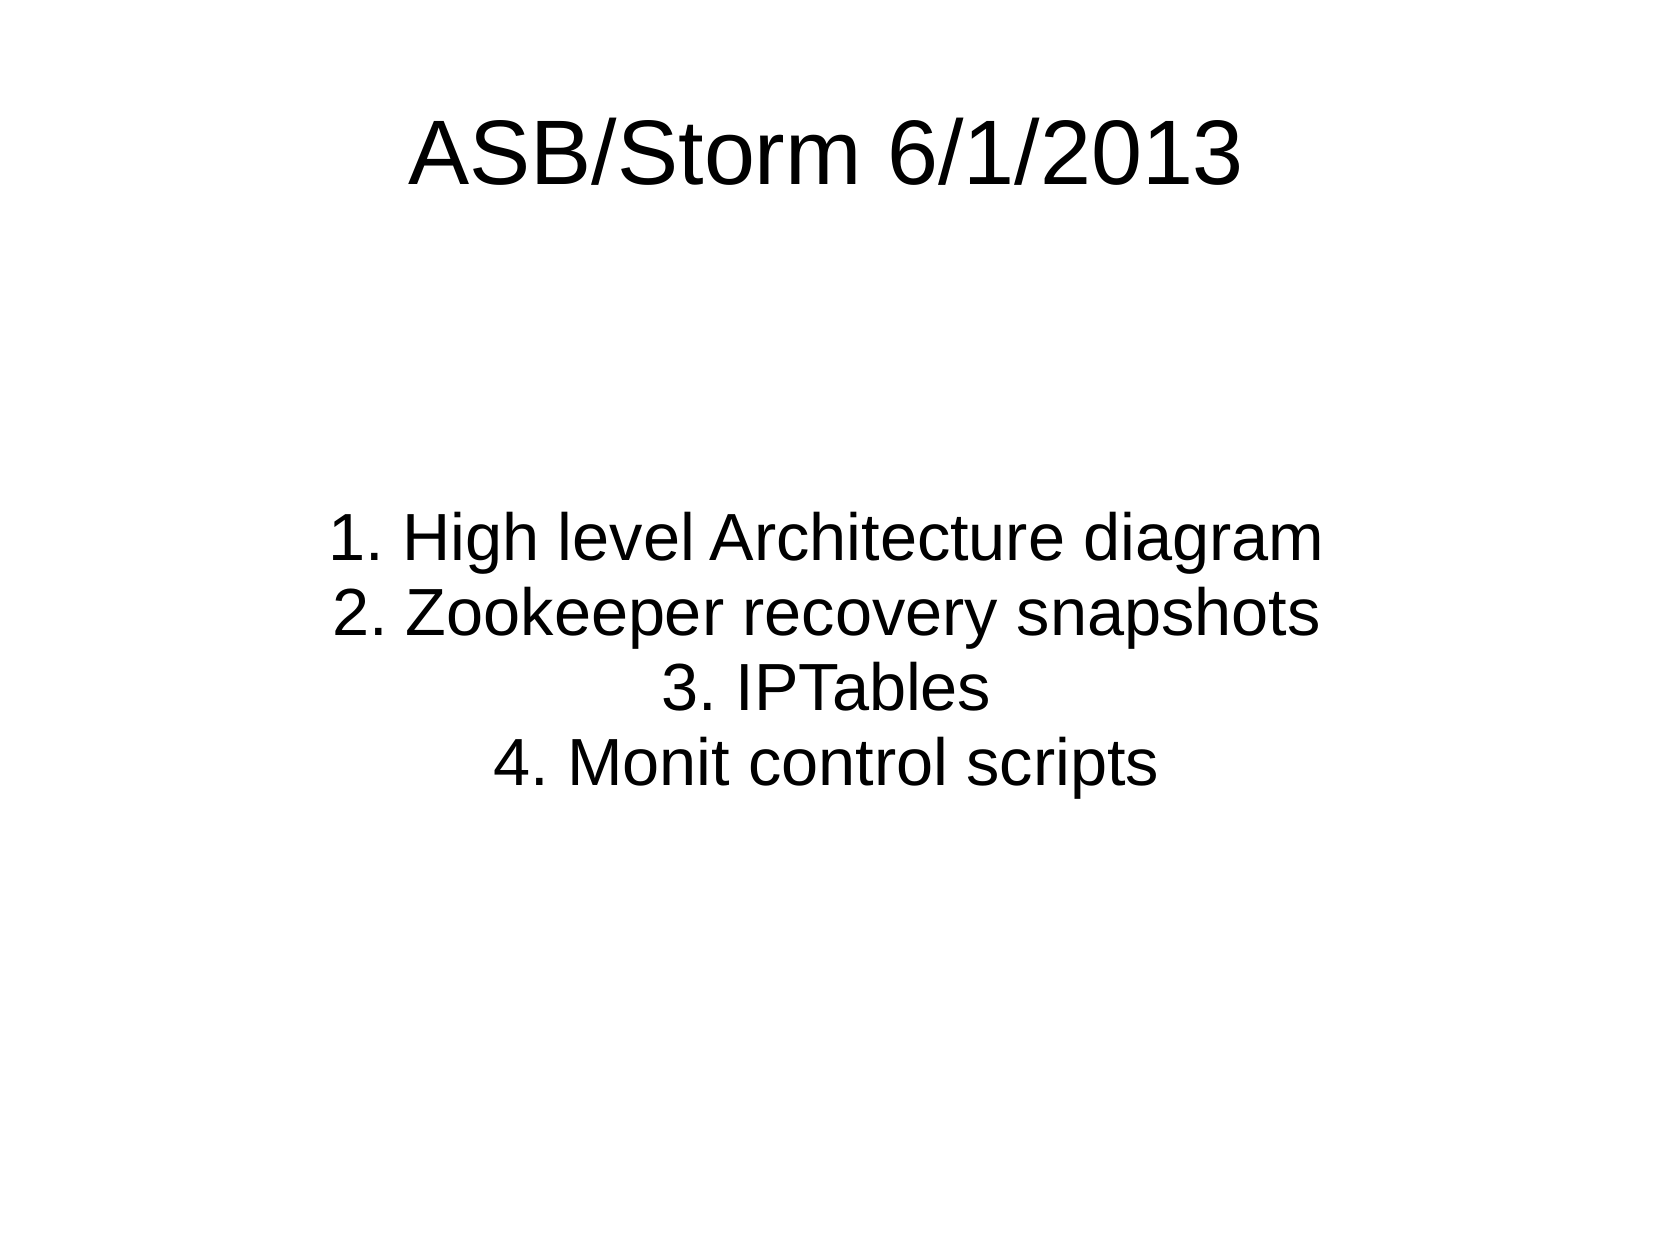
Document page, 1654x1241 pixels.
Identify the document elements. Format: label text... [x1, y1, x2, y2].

subtitle 1. High level Architecture diagram 2. Zookeeper recovery snapshots 3. IPTables 4. Monit control scripts [82, 290, 1571, 1010]
title ASB/Storm 6/1/2013 [82, 49, 1571, 257]
